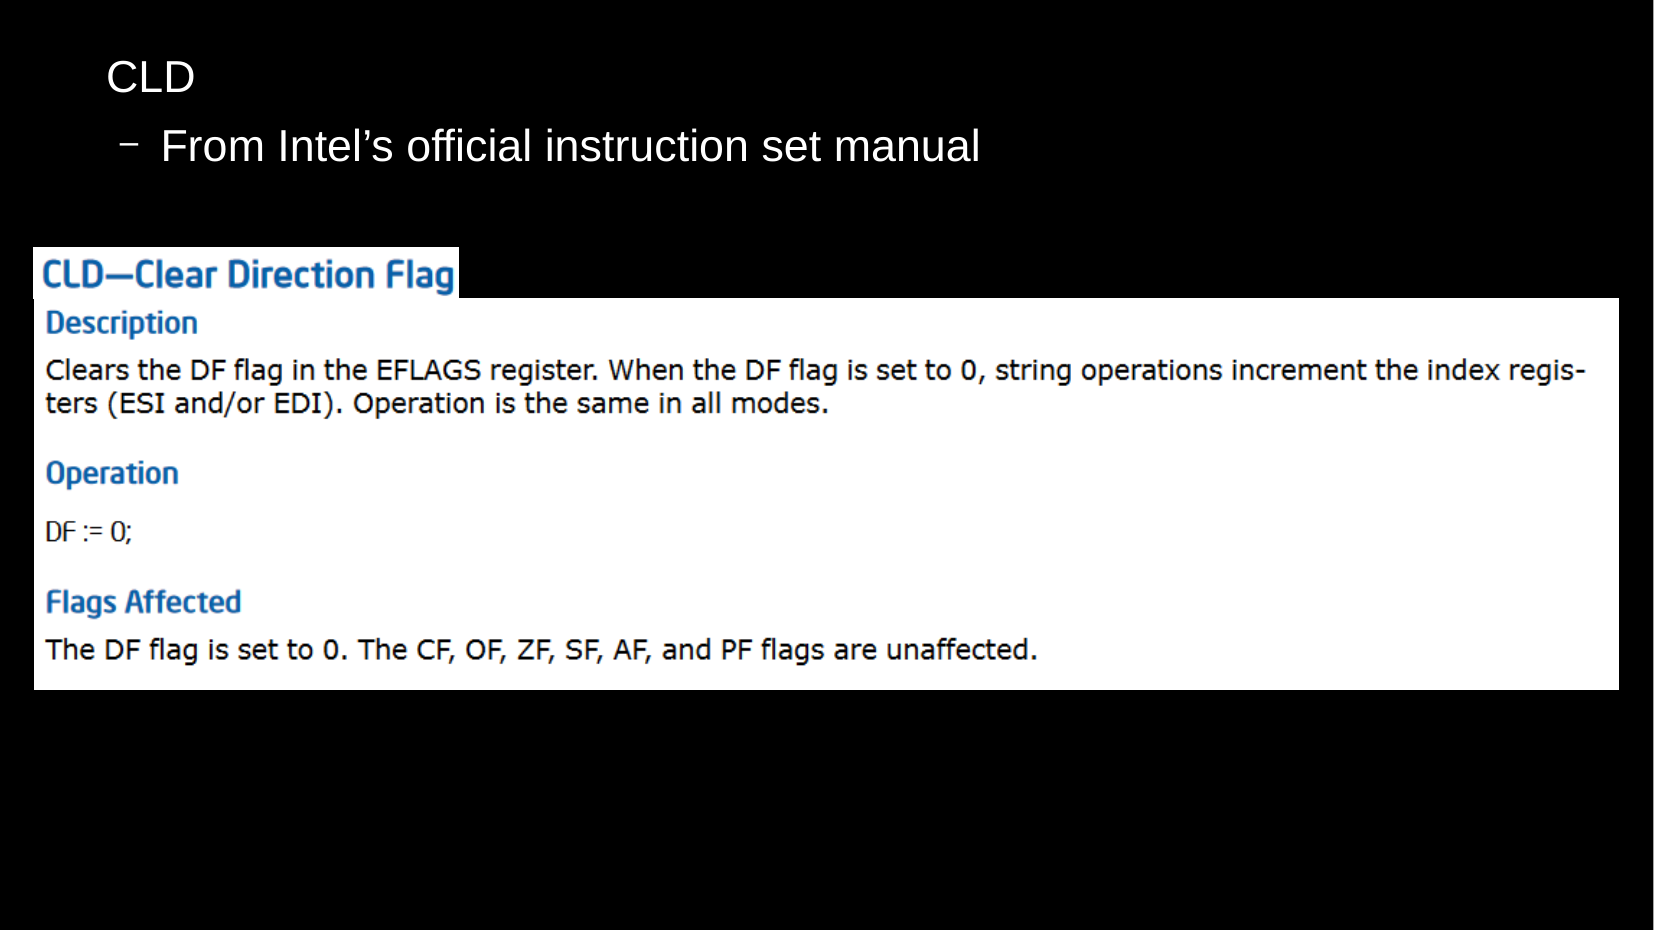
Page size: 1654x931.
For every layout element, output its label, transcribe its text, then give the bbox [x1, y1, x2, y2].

list CLD From Intel’s official instruction set manual [51, 52, 1540, 173]
picture [33, 247, 1619, 691]
